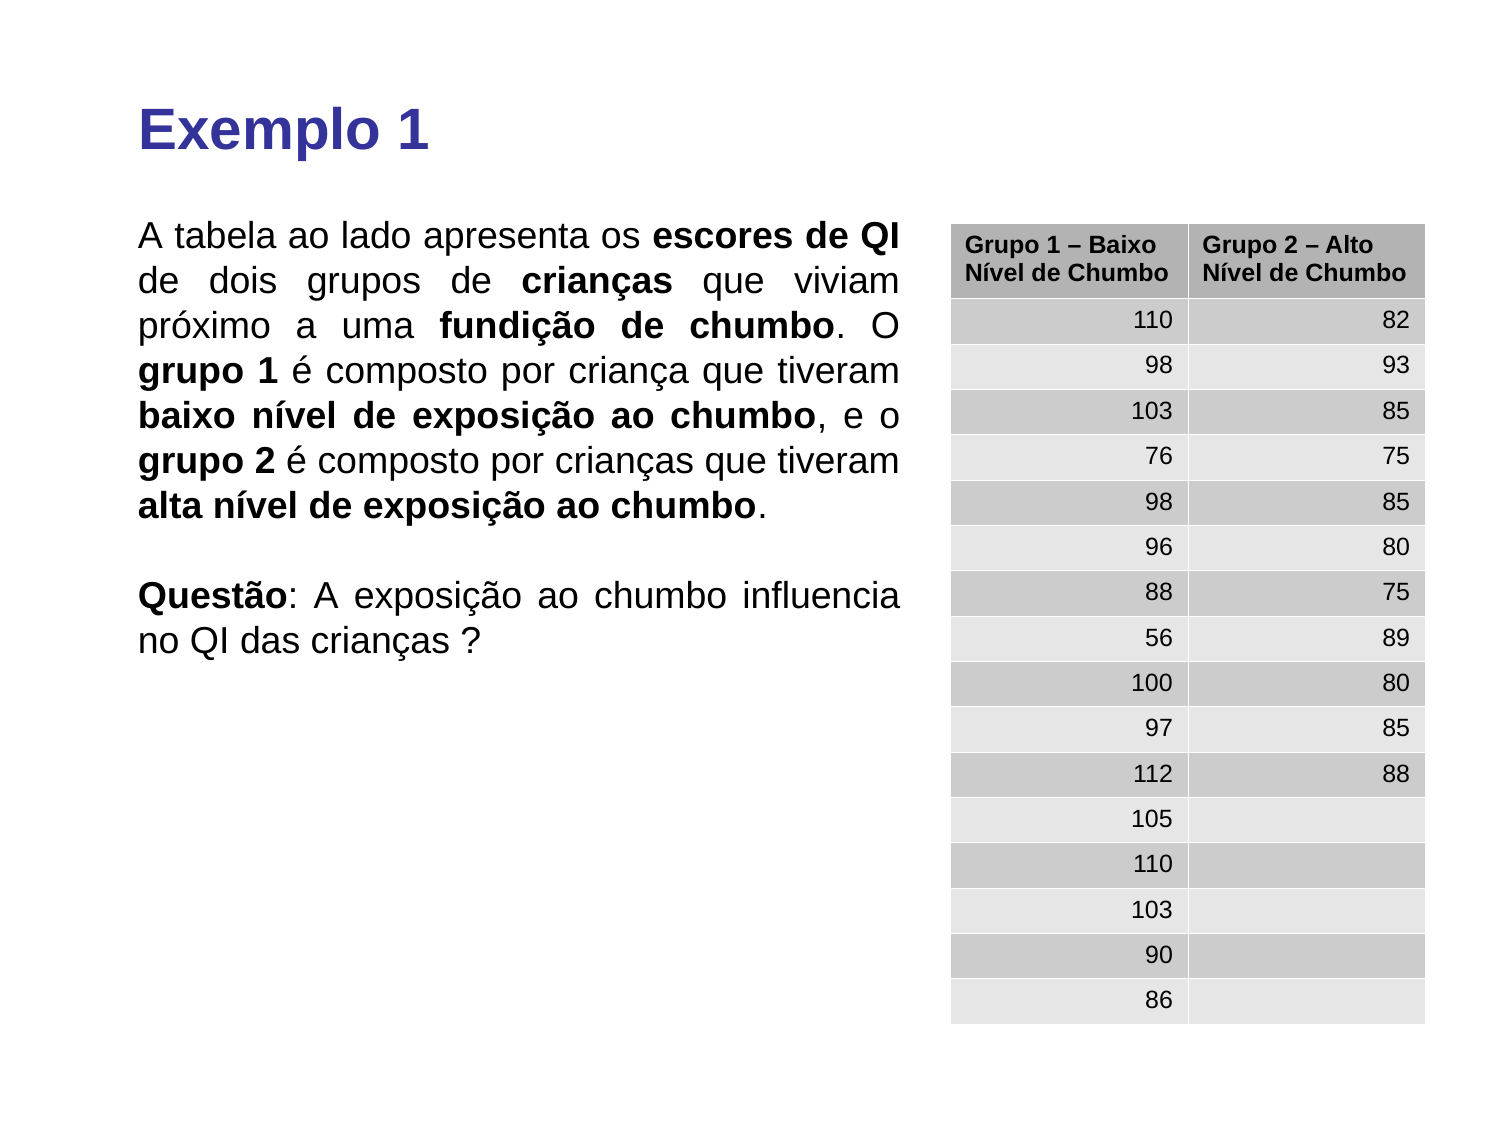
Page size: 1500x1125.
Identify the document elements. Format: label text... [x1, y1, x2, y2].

table_cell 80 [1189, 662, 1425, 706]
table_cell 89 [1189, 617, 1425, 661]
table_cell 93 [1189, 345, 1425, 389]
table_cell 85 [1189, 707, 1425, 752]
table_cell 110 [951, 299, 1188, 344]
table_cell [1189, 889, 1425, 933]
table_cell 85 [1189, 481, 1425, 525]
table_cell [1189, 843, 1425, 888]
table_cell 97 [951, 707, 1188, 752]
table_cell 88 [1189, 753, 1425, 797]
table_cell 82 [1189, 299, 1425, 344]
table_cell 112 [951, 753, 1188, 797]
table_cell 80 [1189, 526, 1425, 570]
table_cell 86 [951, 979, 1188, 1024]
table_cell 110 [951, 843, 1188, 888]
text_box A tabela ao lado apresenta os escores de QI de dois grupos de crianças que viviam próximo a uma fundição de chumbo. O grupo 1 é composto por criança que tiveram baixo nível de exposição ao chumbo, e o grupo 2 é composto por crianças que tiveram alta nível de exposição ao chumbo. Questão: A exposição ao chumbo influencia no QI das crianças ? [123, 203, 916, 714]
table_cell 85 [1189, 390, 1425, 434]
table_cell [1189, 979, 1425, 1024]
table_header Grupo 2 – Alto Nível de Chumbo [1189, 224, 1425, 298]
table_header Grupo 1 – Baixo Nível de Chumbo [951, 224, 1188, 298]
table_cell 105 [951, 798, 1188, 842]
table_cell 76 [951, 435, 1188, 480]
table_cell 75 [1189, 571, 1425, 616]
table_cell 98 [951, 345, 1188, 389]
table_cell 56 [951, 617, 1188, 661]
table_cell 100 [951, 662, 1188, 706]
table_cell 75 [1189, 435, 1425, 480]
table_cell 103 [951, 889, 1188, 933]
table_cell 103 [951, 390, 1188, 434]
text_box Exemplo 1 [123, 84, 1400, 179]
table_cell [1189, 798, 1425, 842]
table_cell 88 [951, 571, 1188, 616]
table_cell 98 [951, 481, 1188, 525]
table_cell 90 [951, 934, 1188, 978]
table_cell 96 [951, 526, 1188, 570]
table_cell [1189, 934, 1425, 978]
